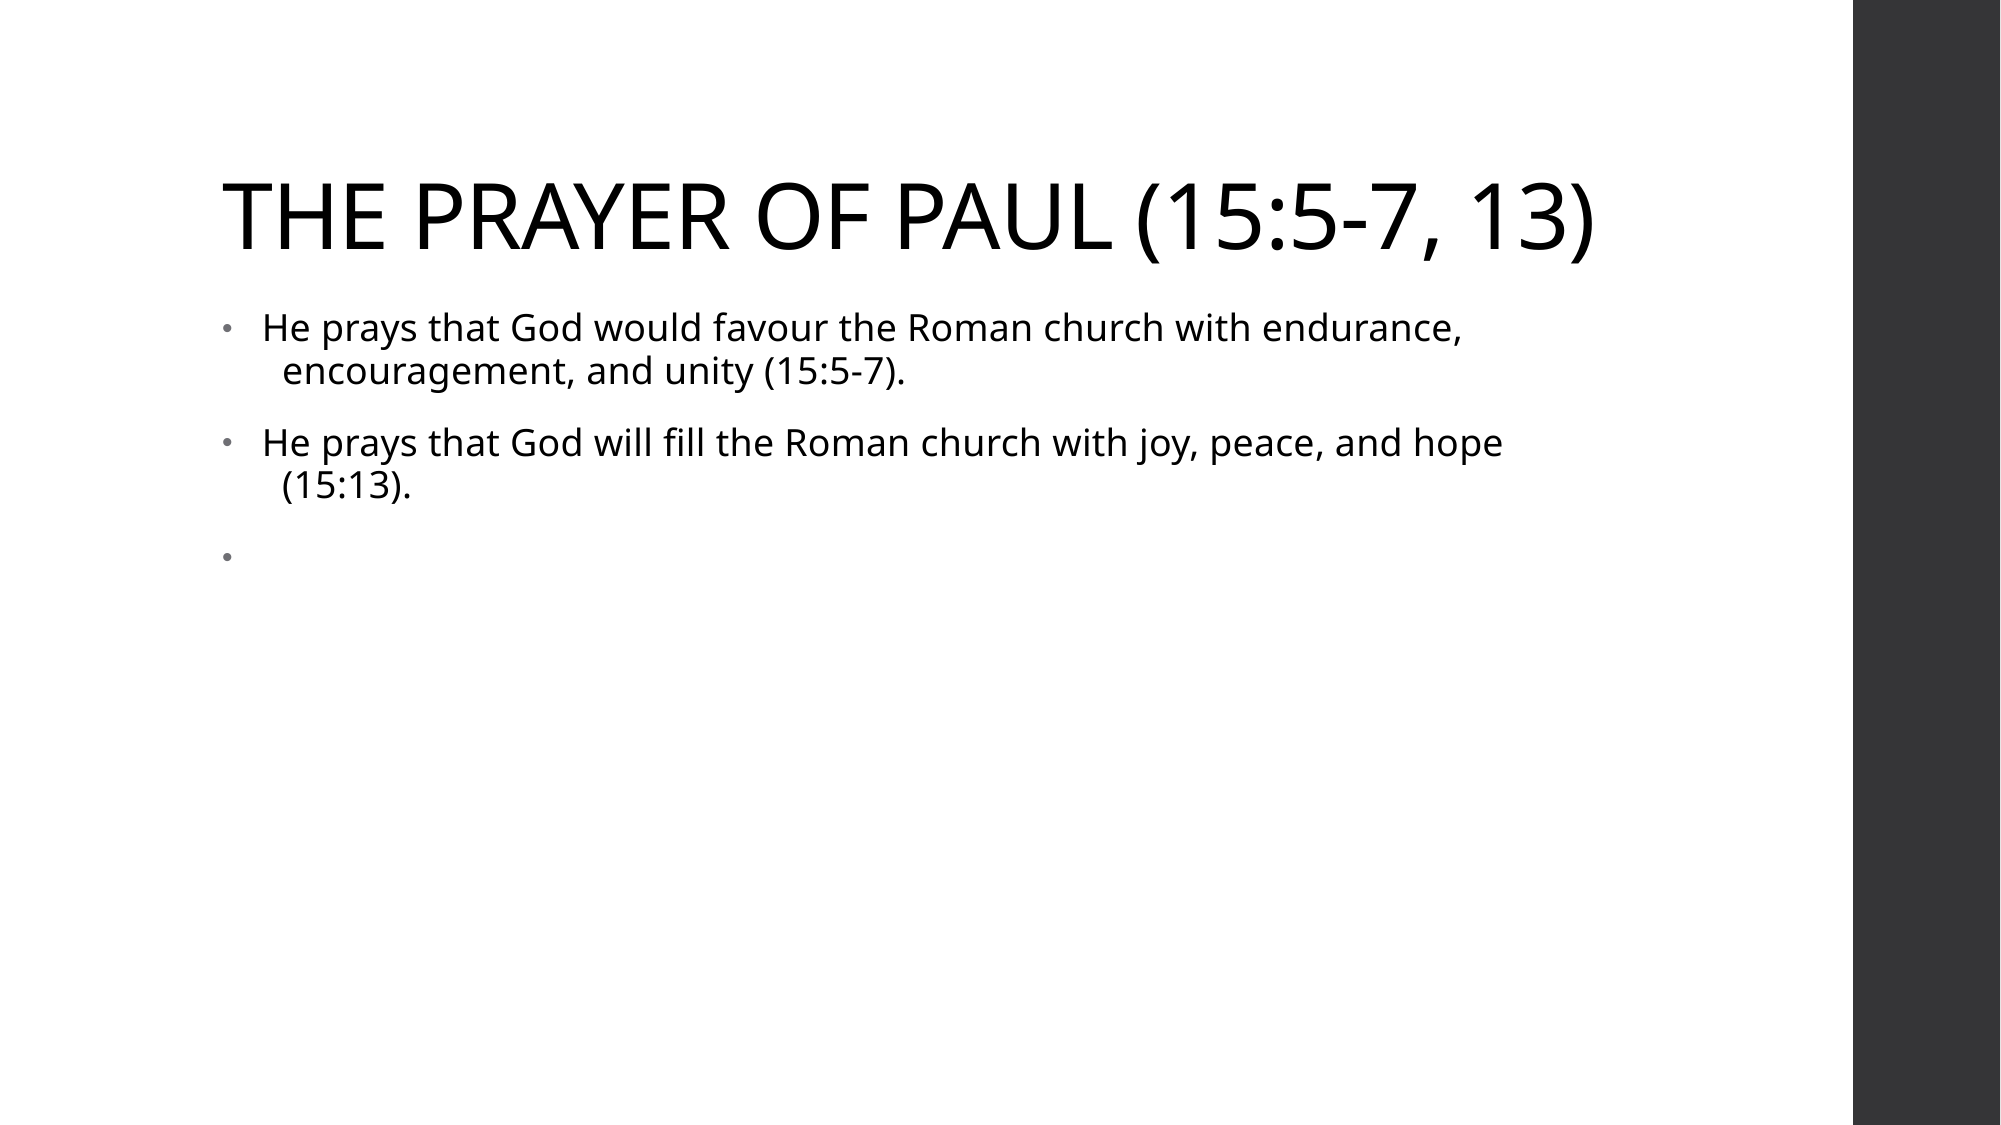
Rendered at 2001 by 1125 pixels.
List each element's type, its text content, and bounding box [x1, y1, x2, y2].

list He prays that God would favour the Roman church with endurance, encouragement, and unity (15:5-7). He prays that God will fill the Roman church with joy, peace, and hope (15:13). [206, 299, 1617, 1014]
title THE PRAYER OF PAUL (15:5-7, 13) [206, 60, 1797, 278]
